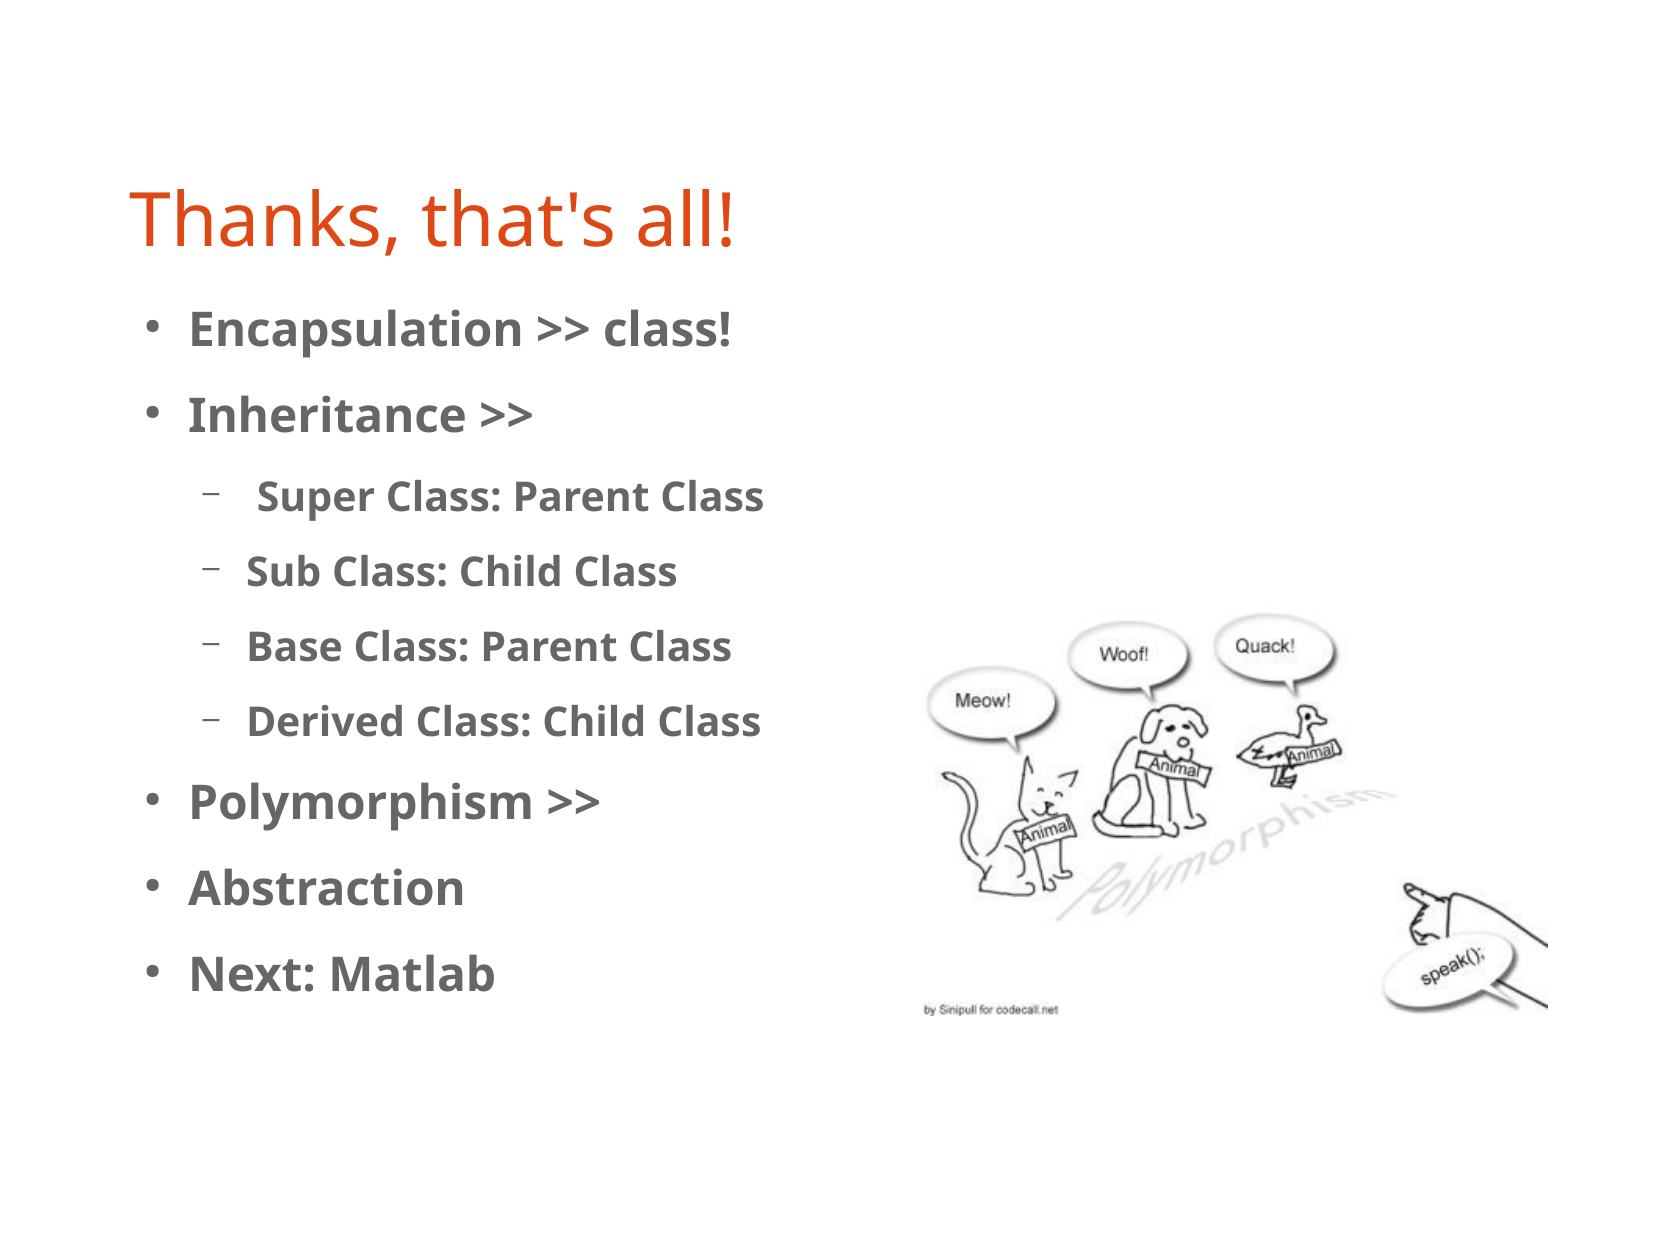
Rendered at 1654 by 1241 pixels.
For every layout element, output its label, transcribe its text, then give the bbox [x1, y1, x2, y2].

title Thanks, that's all! [129, 153, 1518, 281]
picture [922, 551, 1548, 1016]
list Encapsulation >> class! Inheritance >> Super Class: Parent Class Sub Class: Child Class Base Class: Parent Class Derived Class: Child Class Polymorphism >> Abstraction Next: Matlab [129, 295, 1518, 1010]
